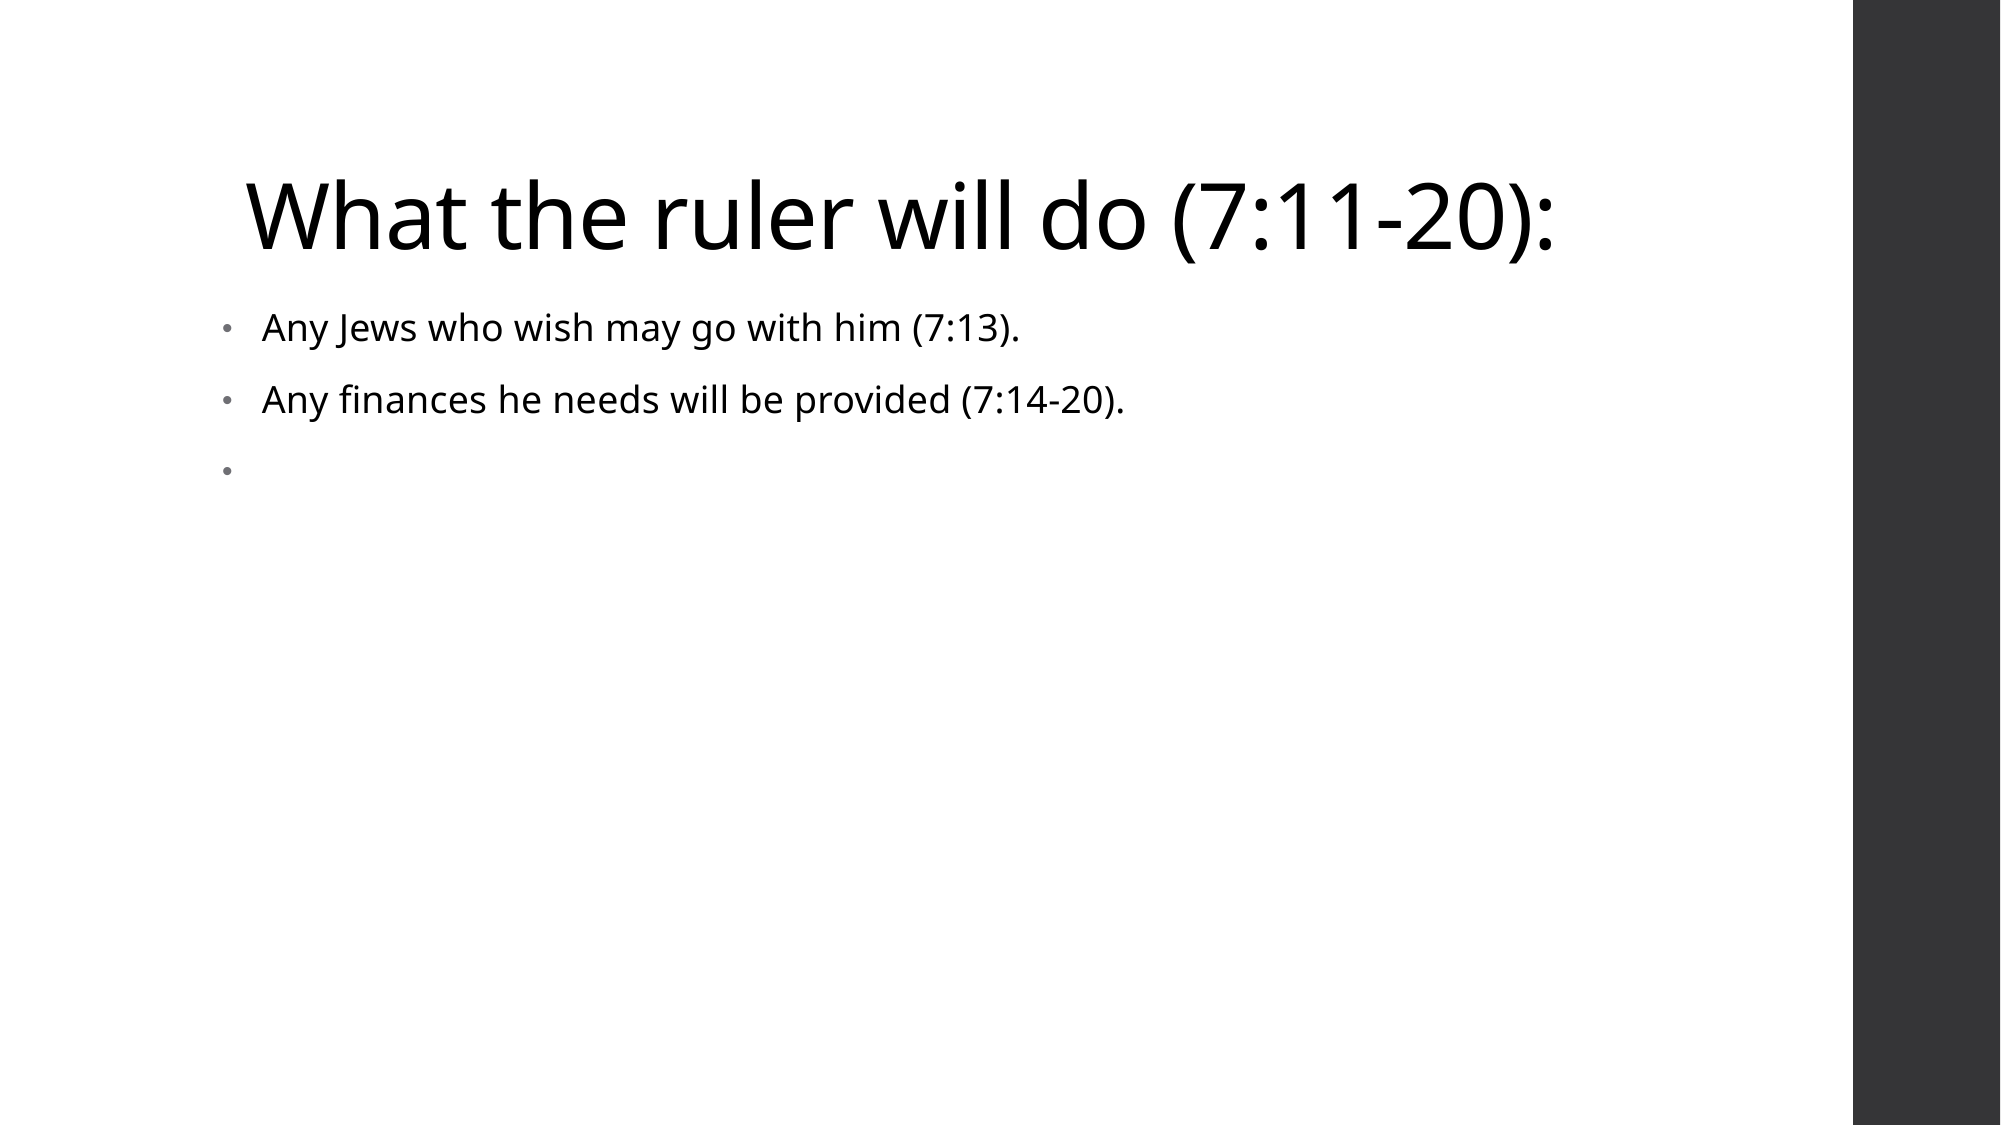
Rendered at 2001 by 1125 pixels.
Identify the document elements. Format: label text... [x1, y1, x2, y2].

title What the ruler will do (7:11-20): [206, 60, 1797, 278]
list Any Jews who wish may go with him (7:13). Any finances he needs will be provided (7:14-20). [206, 299, 1617, 1014]
